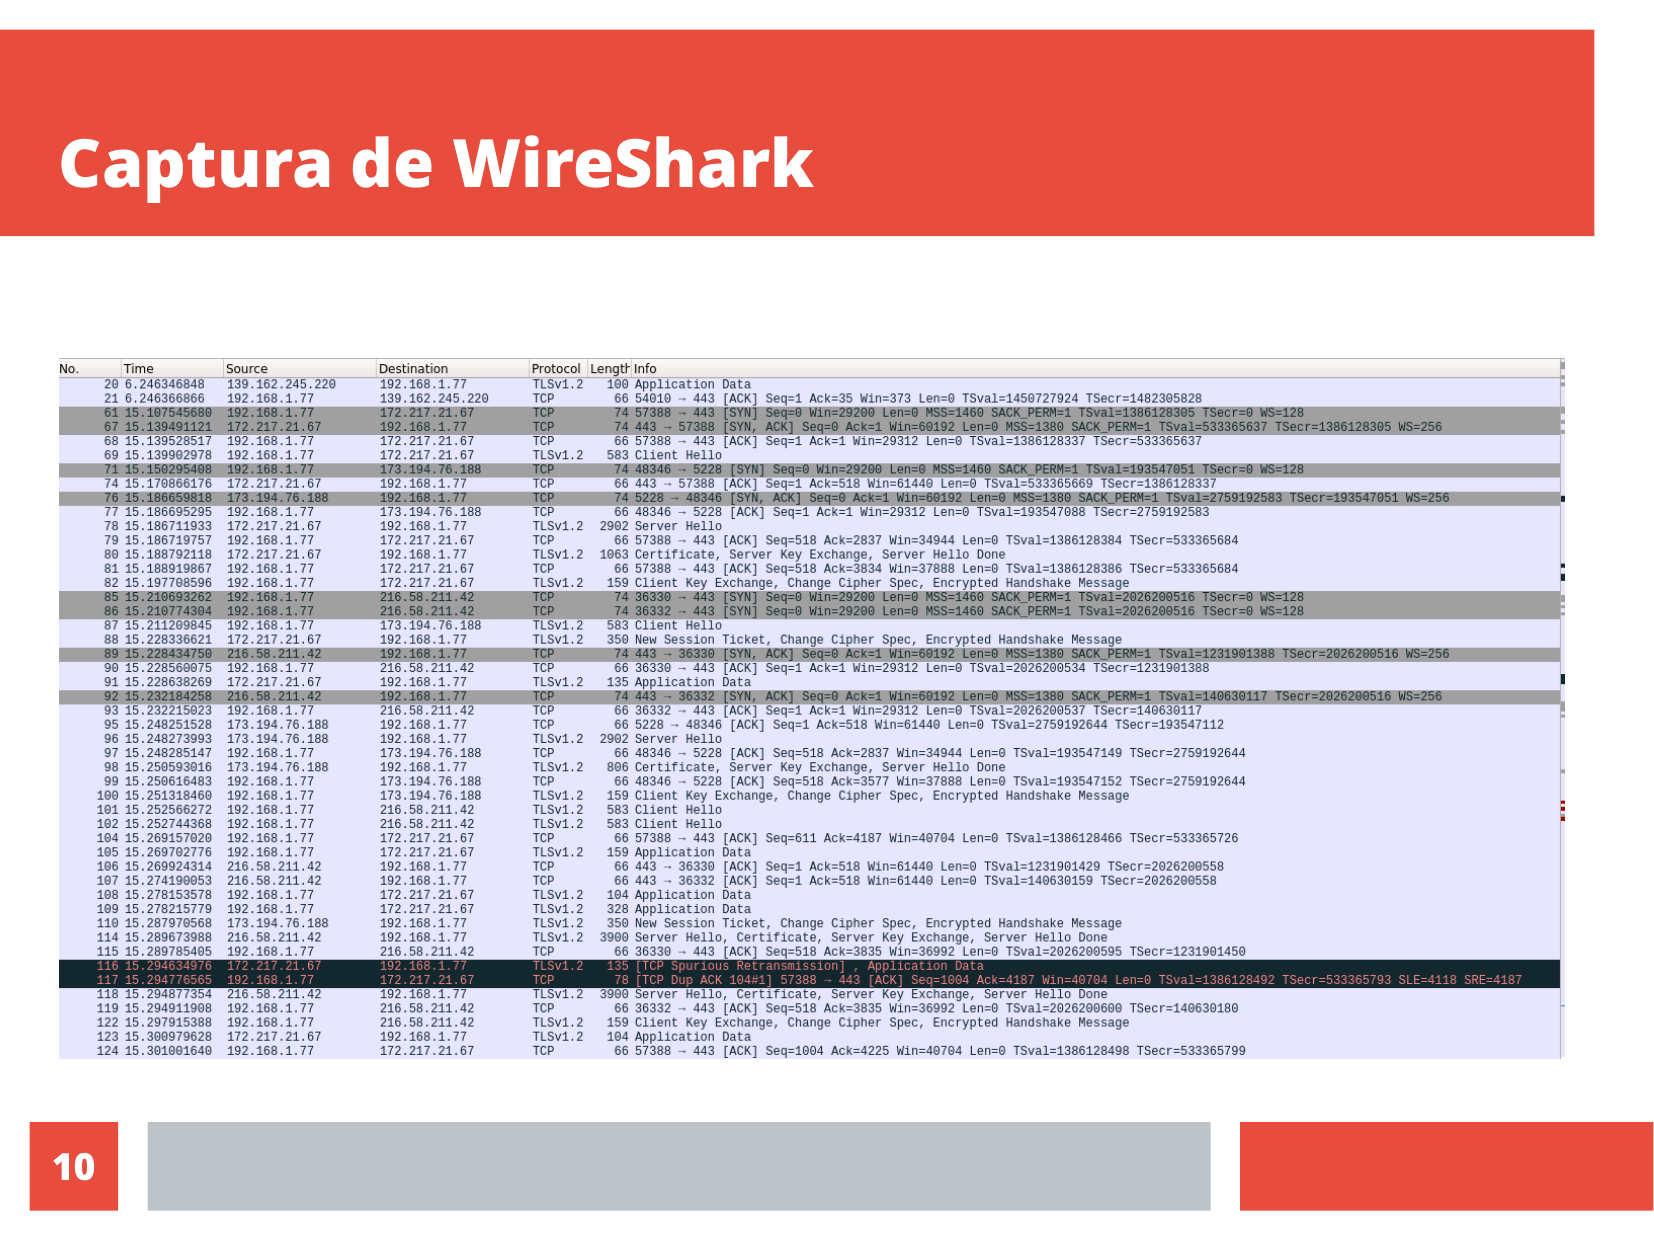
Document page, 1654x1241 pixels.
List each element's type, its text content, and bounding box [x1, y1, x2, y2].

picture [59, 358, 1565, 1059]
title Captura de WireShark [59, 59, 1595, 207]
